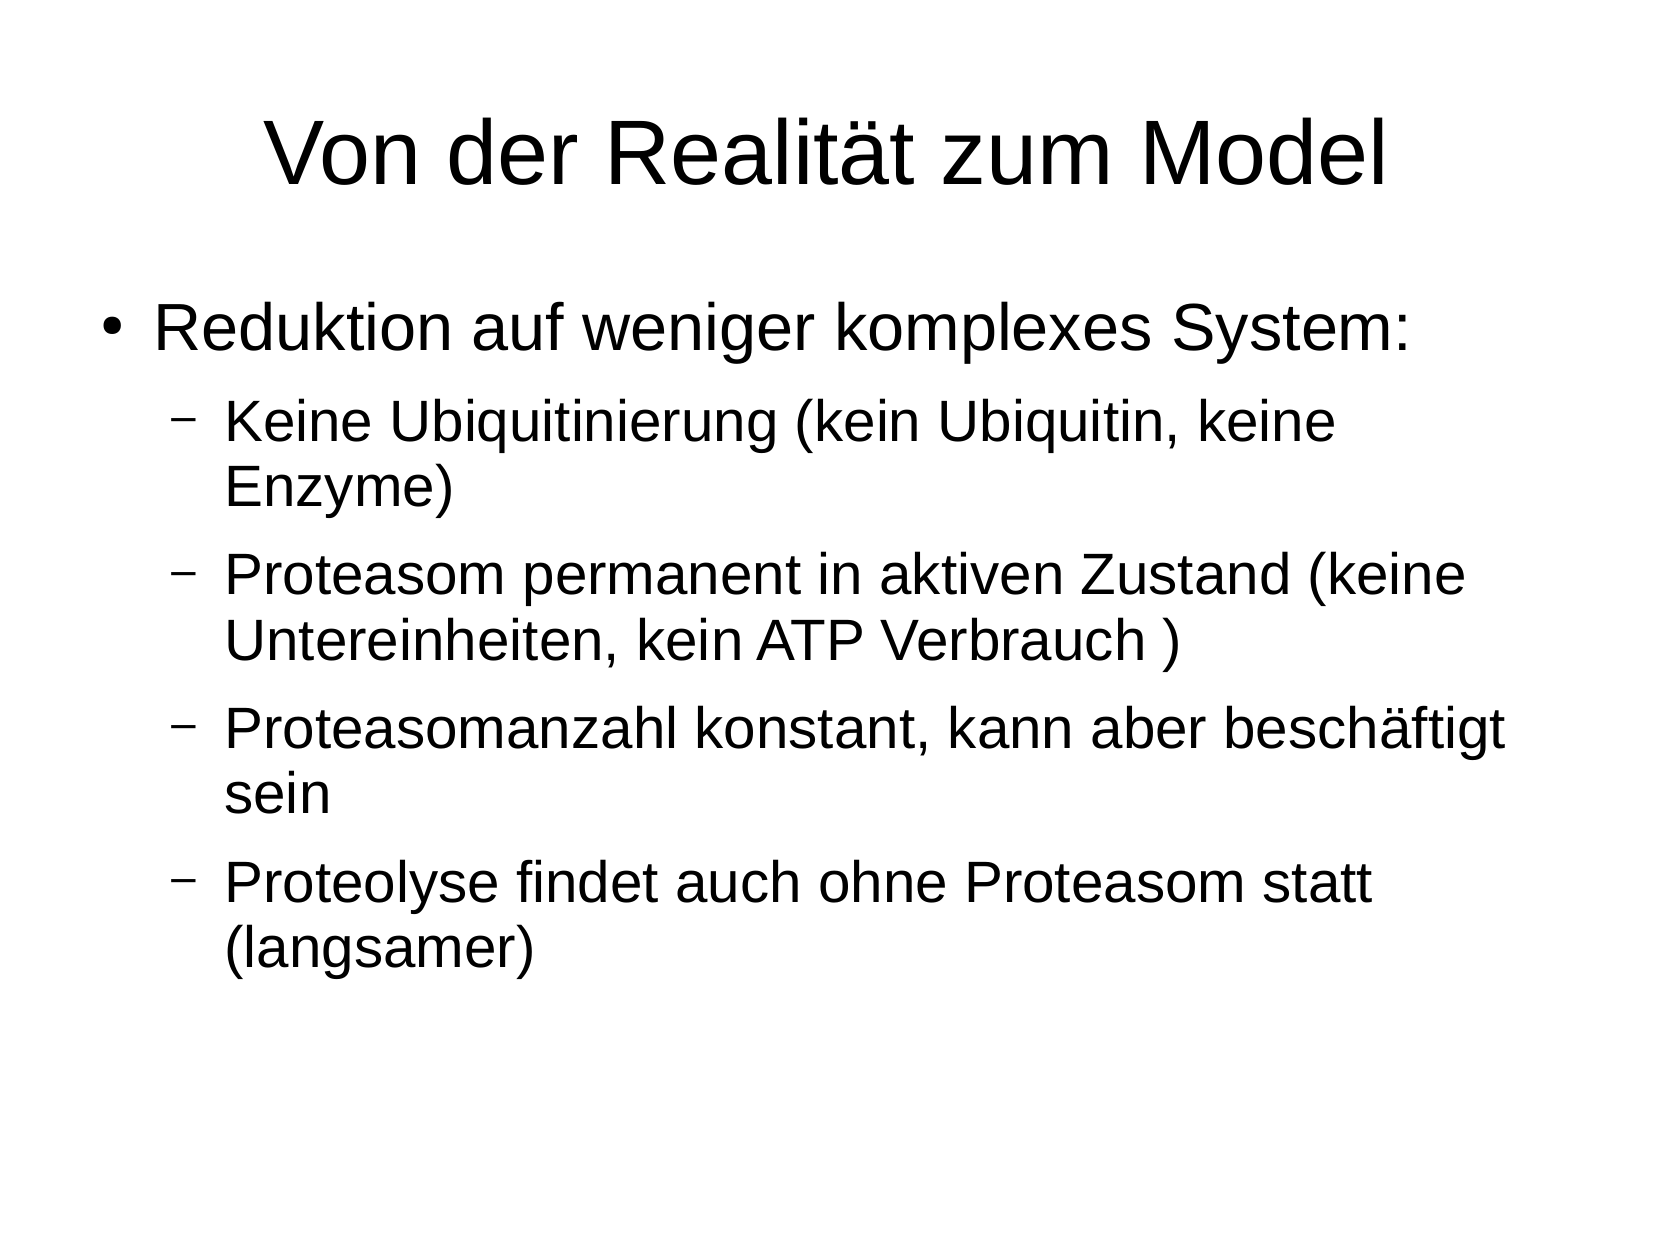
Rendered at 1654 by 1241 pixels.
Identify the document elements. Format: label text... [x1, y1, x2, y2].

list Reduktion auf weniger komplexes System: Keine Ubiquitinierung (kein Ubiquitin, keine Enzyme) Proteasom permanent in aktiven Zustand (keine Untereinheiten, kein ATP Verbrauch ) Proteasomanzahl konstant, kann aber beschäftigt sein Proteolyse findet auch ohne Proteasom statt (langsamer) [82, 290, 1571, 1010]
title Von der Realität zum Model [82, 49, 1571, 257]
